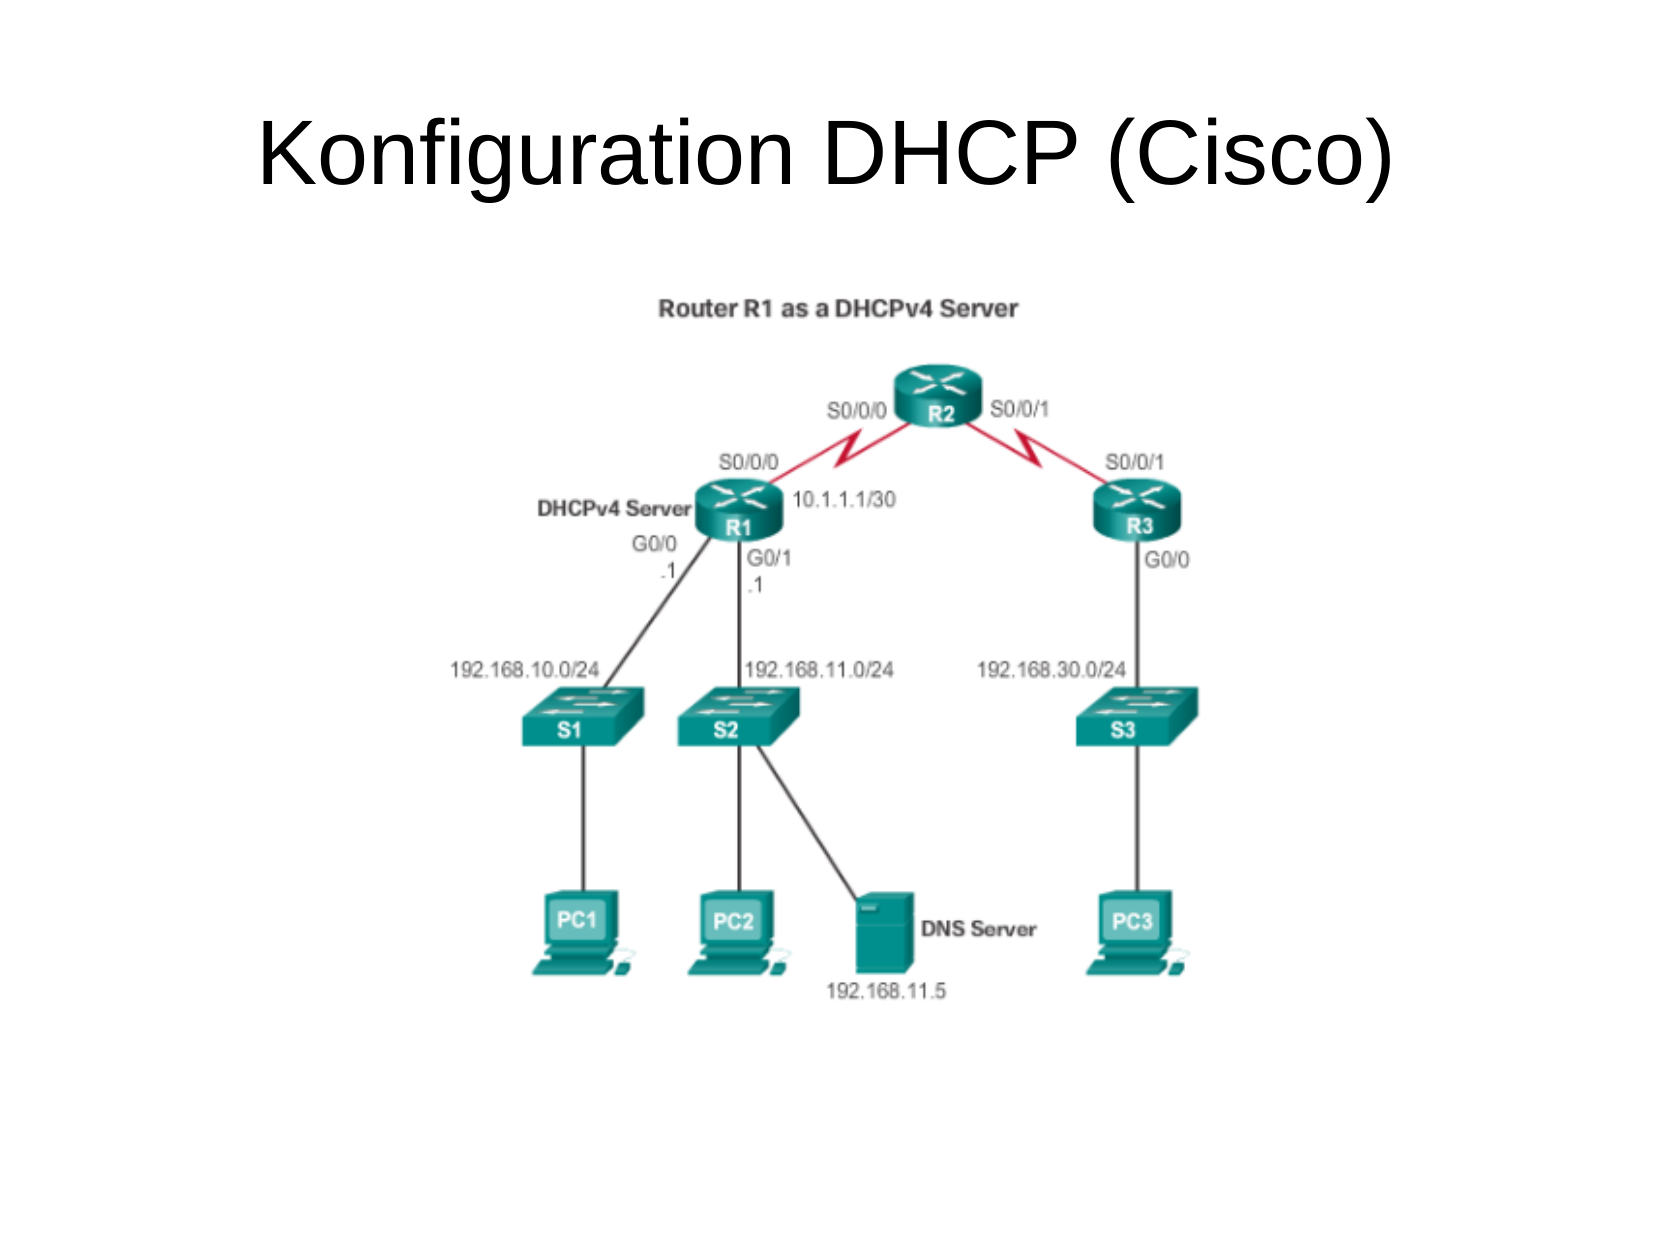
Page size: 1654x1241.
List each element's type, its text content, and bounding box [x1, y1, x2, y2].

picture [440, 290, 1214, 1010]
title Konfiguration DHCP (Cisco) [82, 49, 1571, 257]
